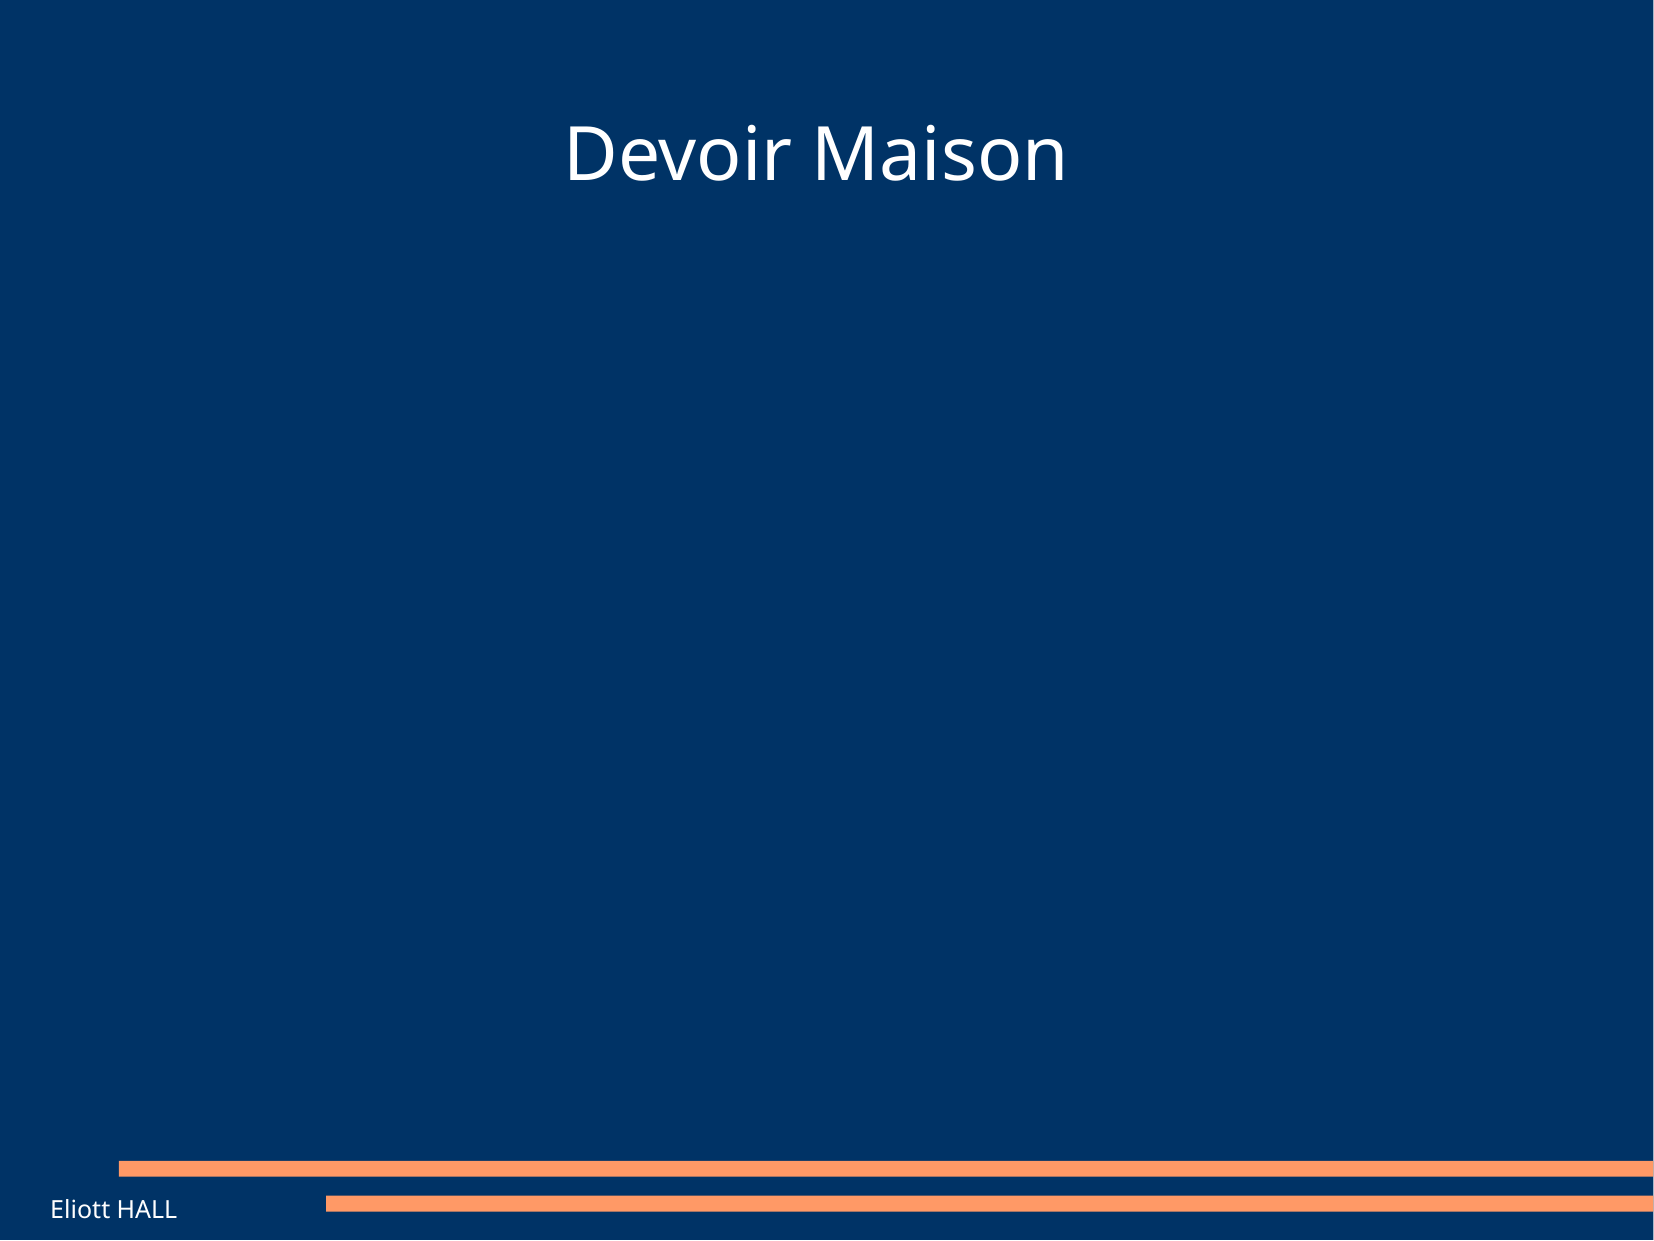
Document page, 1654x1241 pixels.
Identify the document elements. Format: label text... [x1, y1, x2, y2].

text_box Devoir Maison [548, 92, 1112, 195]
text_box Eliott HALL [35, 1184, 202, 1229]
